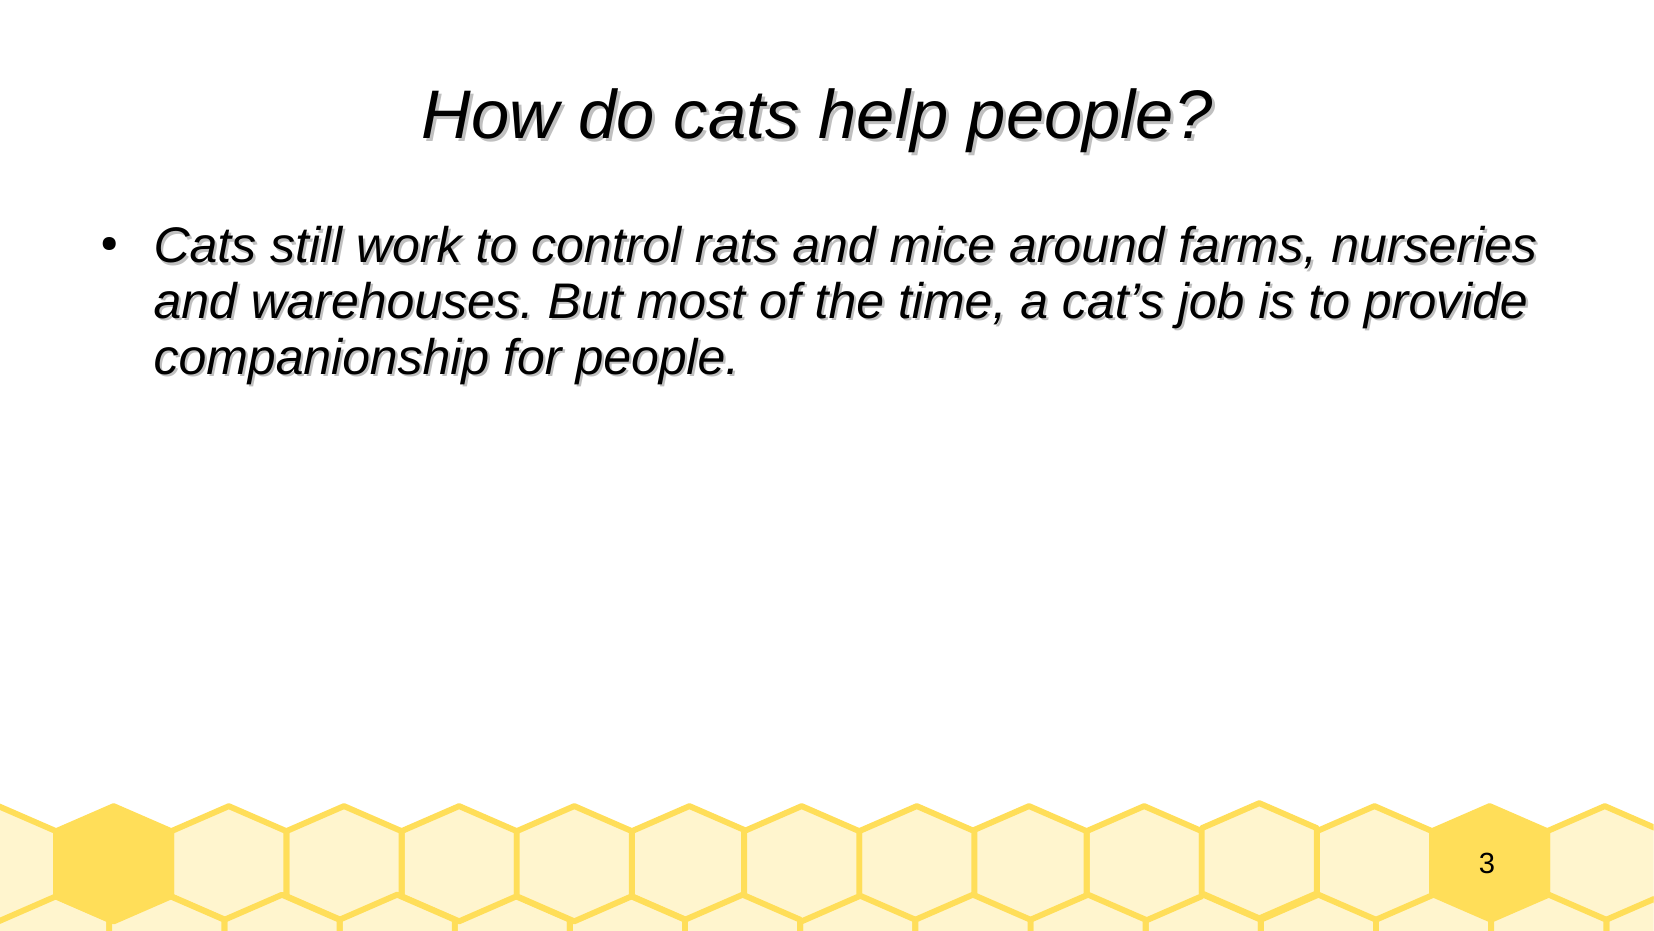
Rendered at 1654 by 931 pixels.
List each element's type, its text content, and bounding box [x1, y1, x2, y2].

title How do cats help people? [82, 37, 1571, 193]
list Cats still work to control rats and mice around farms, nurseries and warehouses. But most of the time, a cat’s job is to provide companionship for people. [82, 217, 1571, 758]
